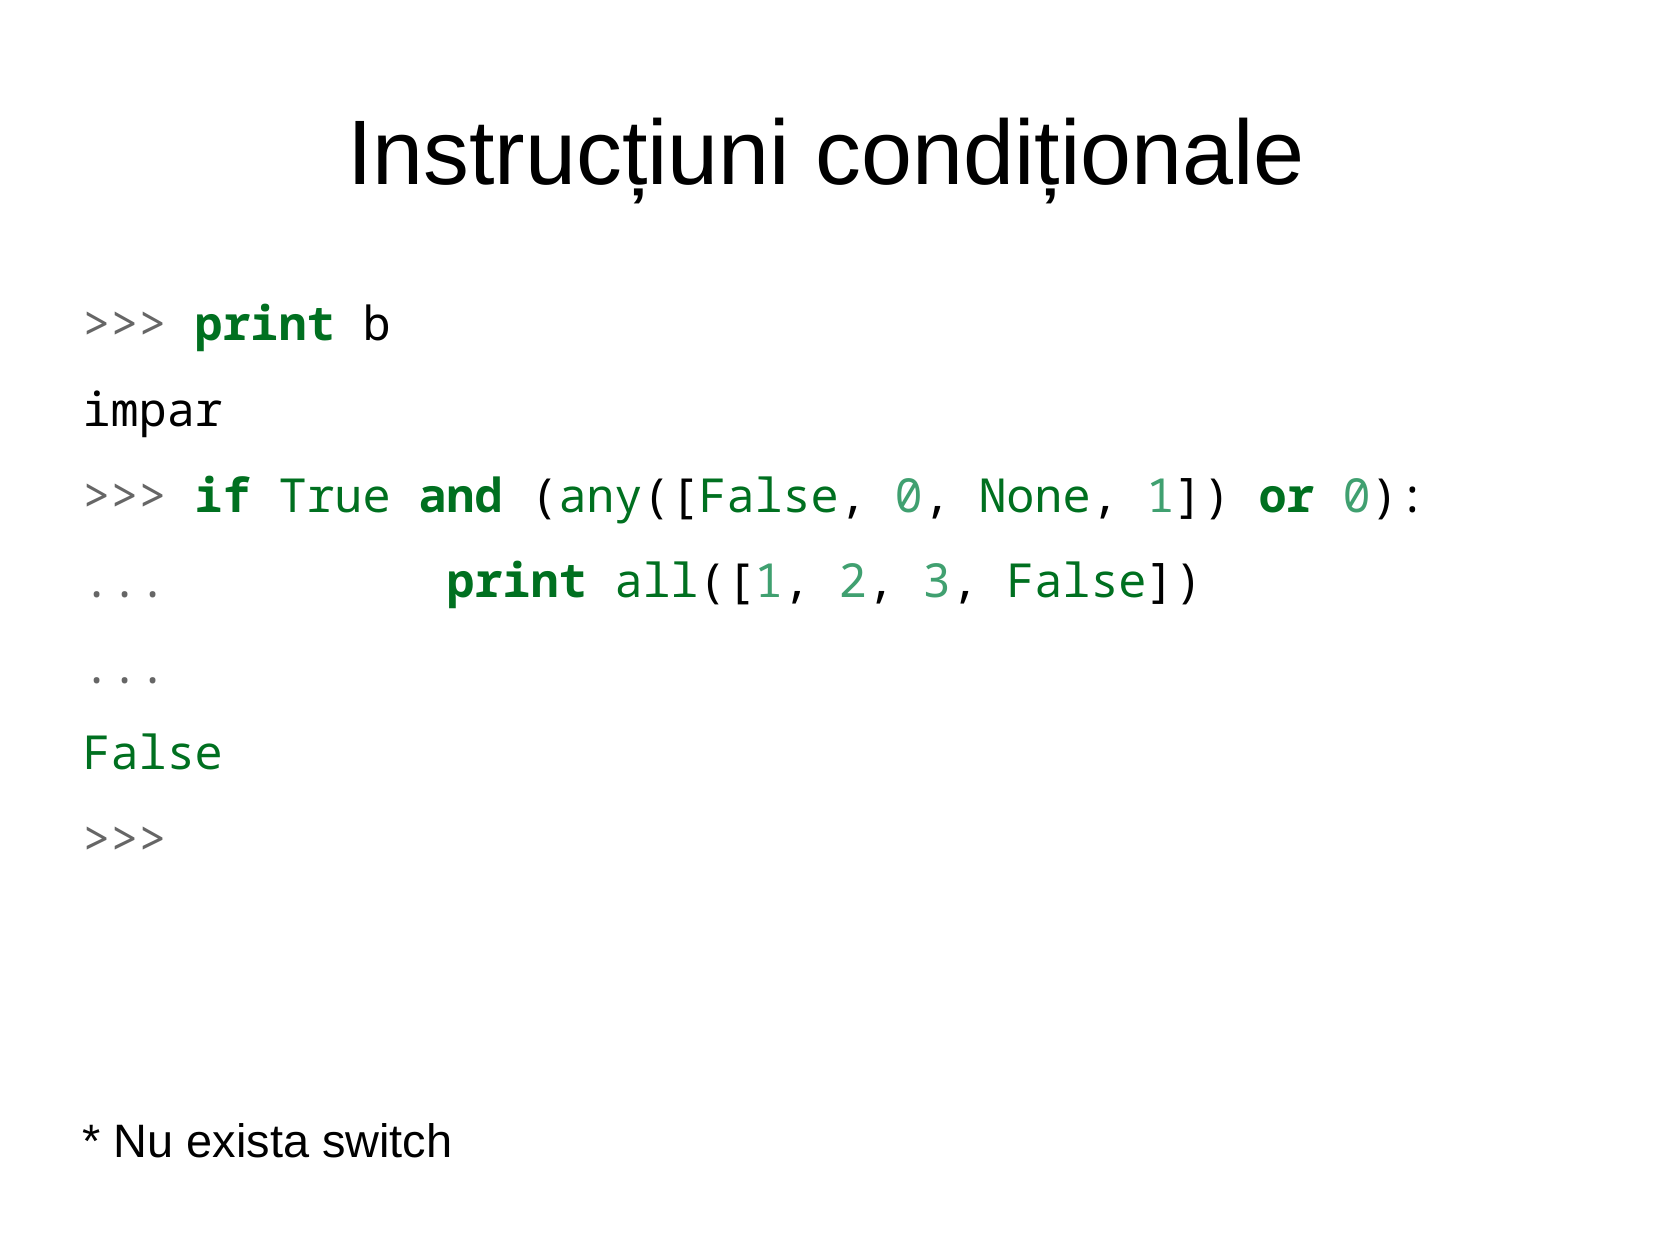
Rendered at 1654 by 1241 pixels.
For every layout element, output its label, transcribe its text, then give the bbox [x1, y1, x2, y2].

title Instrucțiuni condiționale [82, 49, 1571, 257]
list >>> print b impar >>> if True and (any([False, 0, None, 1]) or 0): ... print all([1, 2, 3, False]) ... False >>> * Nu exista switch [82, 290, 1606, 1171]
